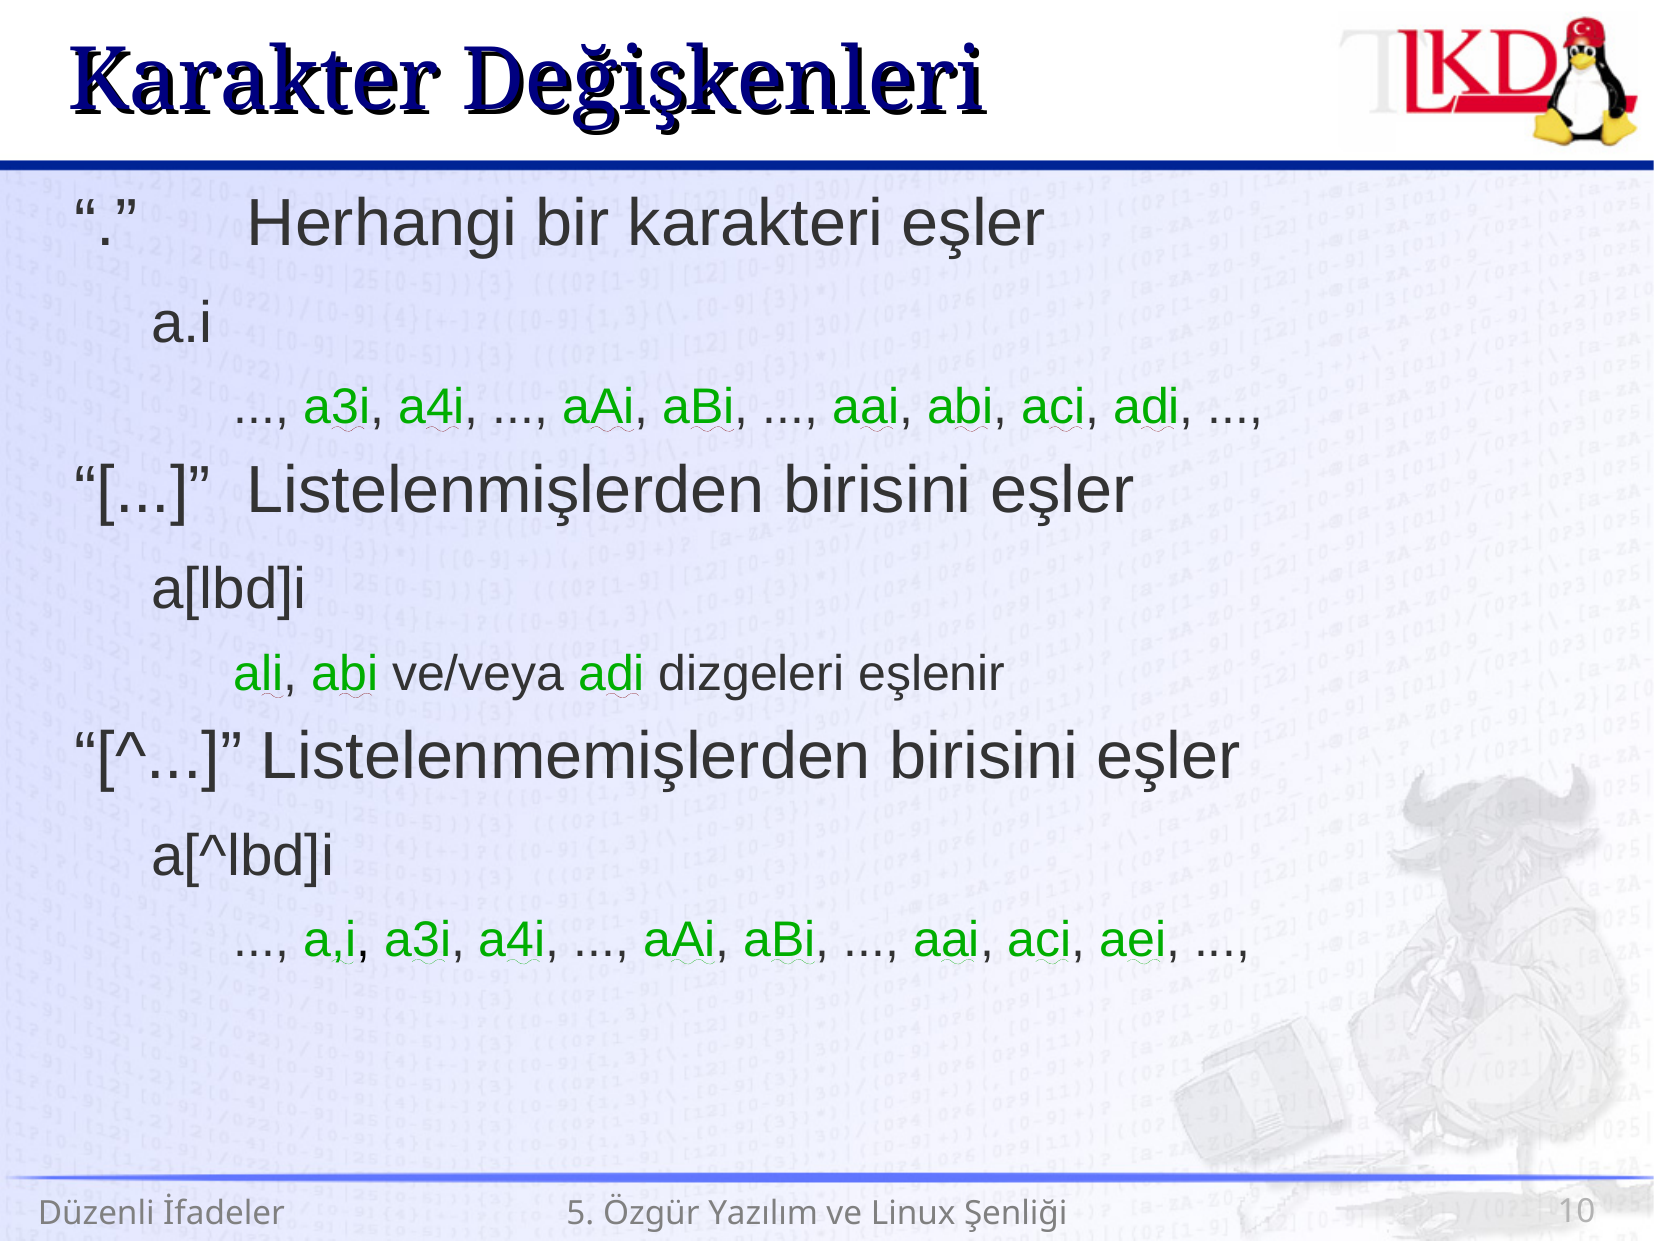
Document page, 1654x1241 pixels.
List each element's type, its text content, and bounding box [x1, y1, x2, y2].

list “.” Herhangi bir karakteri eşler a.i ..., a3i, a4i, ..., aAi, aBi, ..., aai, abi, aci, adi, ..., “[...]” Listelenmişlerden birisini eşler a[lbd]i ali, abi ve/veya adi dizgeleri eşlenir “[^...]” Listelenmemişlerden birisini eşler a[^lbd]i ..., a,i, a3i, a4i, ..., aAi, aBi, ..., aai, aci, aei, ..., [56, 185, 1595, 1127]
title Karakter Değişkenleri [67, 13, 1399, 138]
picture [0, 0, 1654, 1241]
